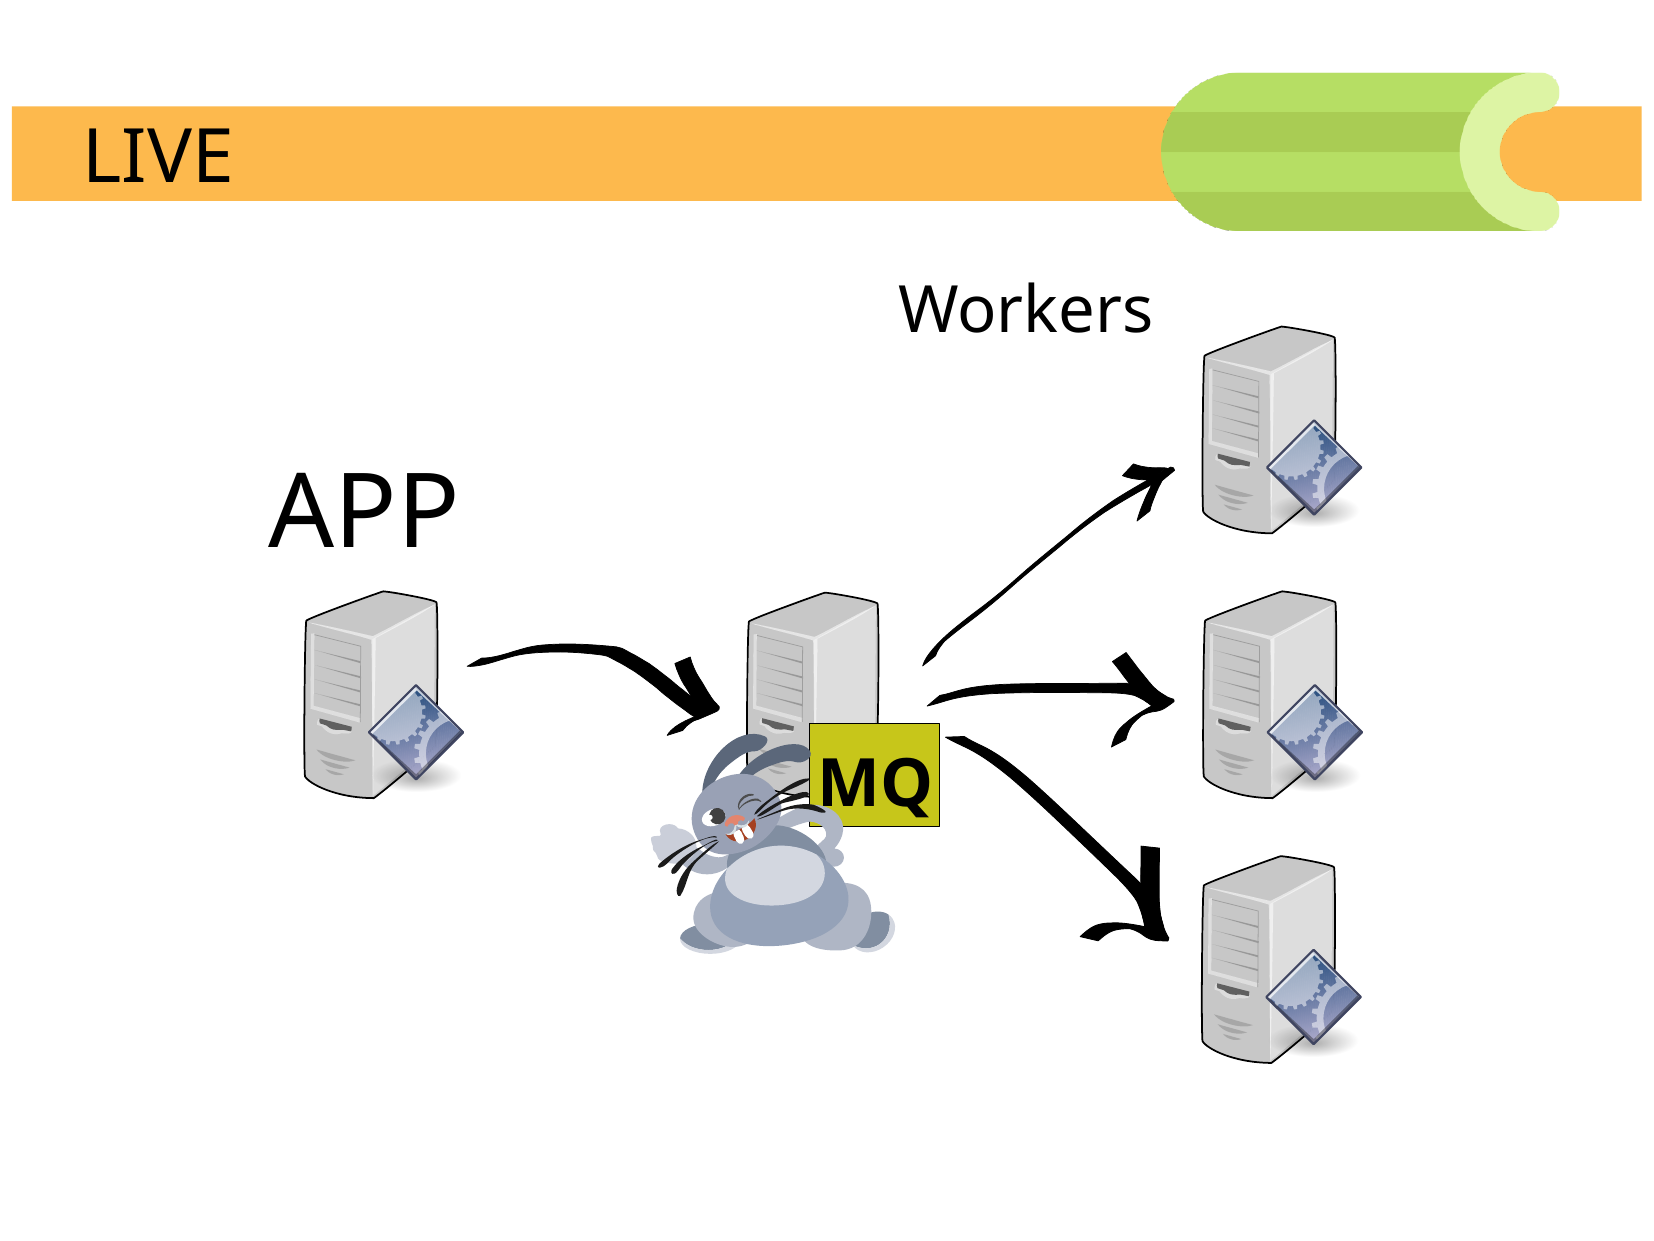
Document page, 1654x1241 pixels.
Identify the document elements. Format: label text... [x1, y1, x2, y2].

title LIVE [82, 94, 1264, 213]
picture [211, 0, 1560, 1130]
text_box MQ [803, 727, 969, 818]
